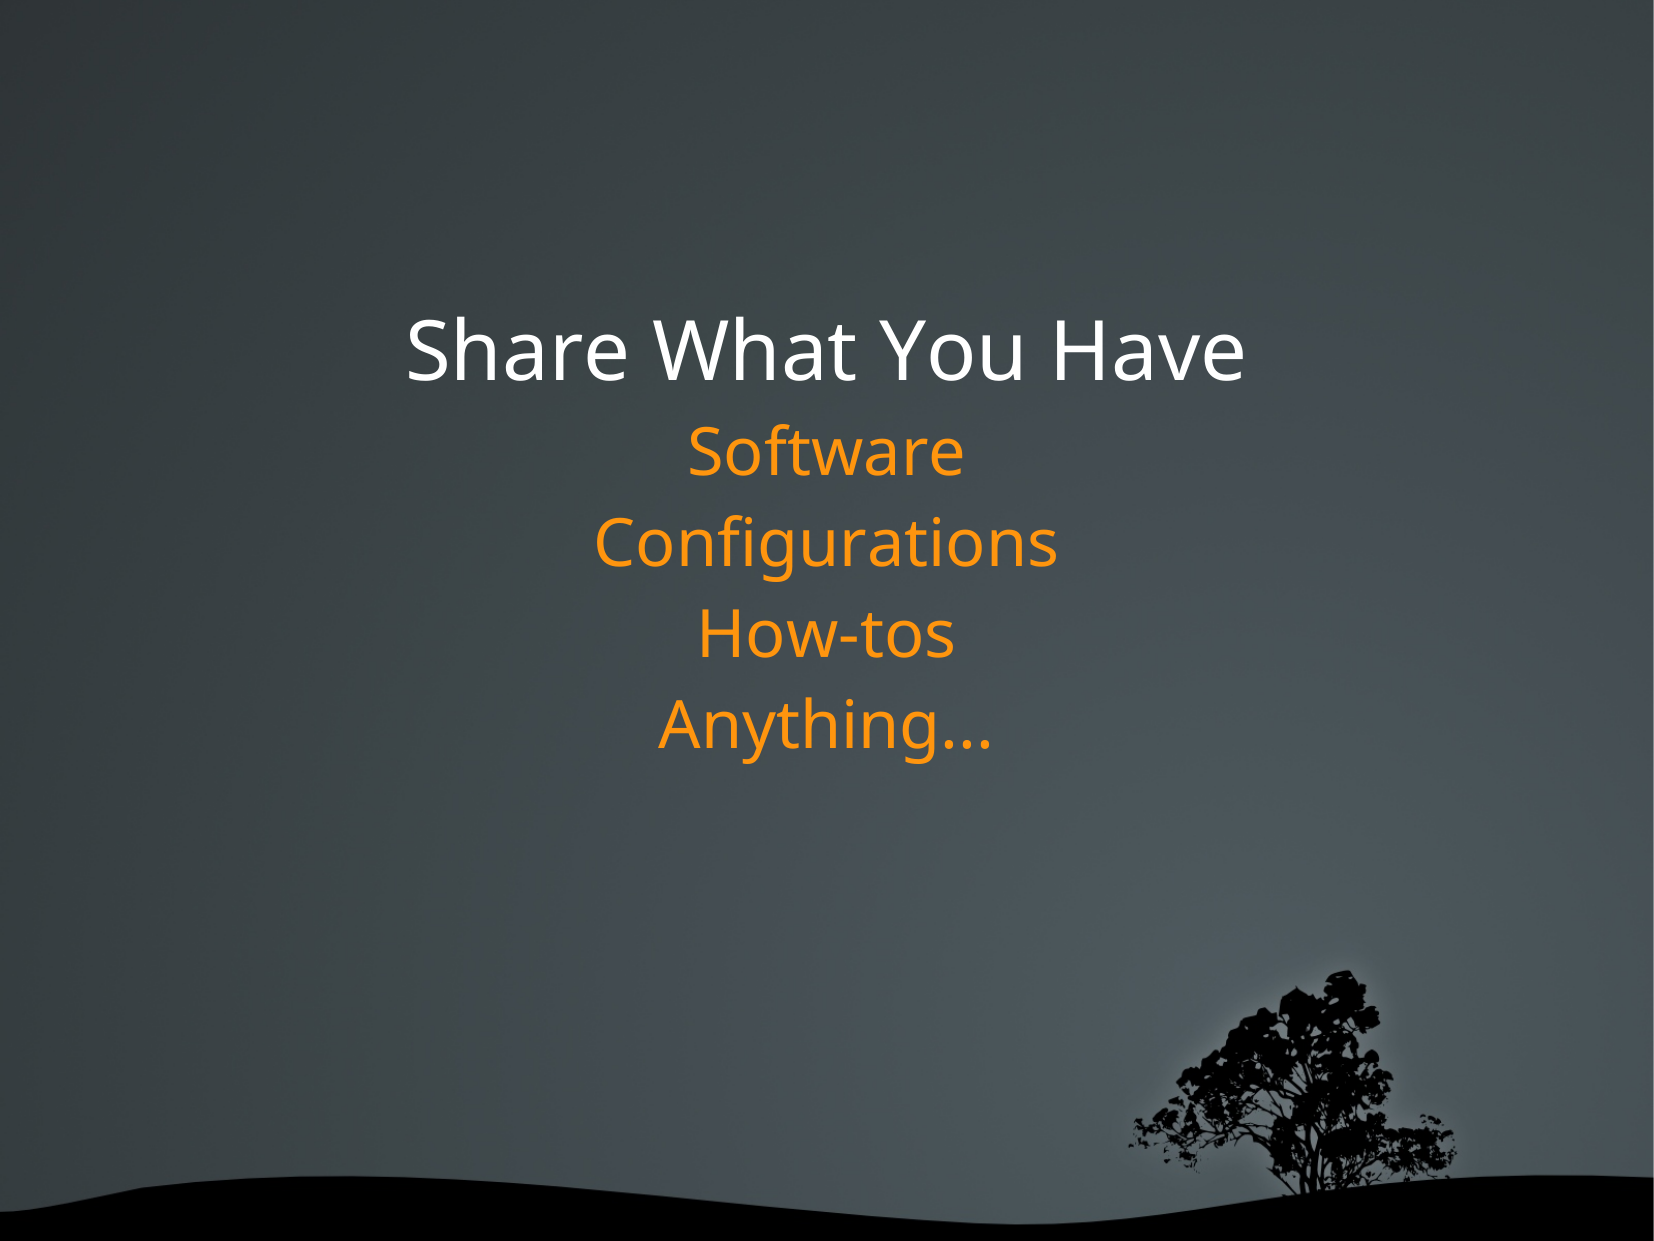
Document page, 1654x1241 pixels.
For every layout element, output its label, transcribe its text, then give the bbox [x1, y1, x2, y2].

picture [0, 0, 1654, 1241]
subtitle Share What You Have Software Configurations How-tos Anything... [82, 49, 1571, 1109]
